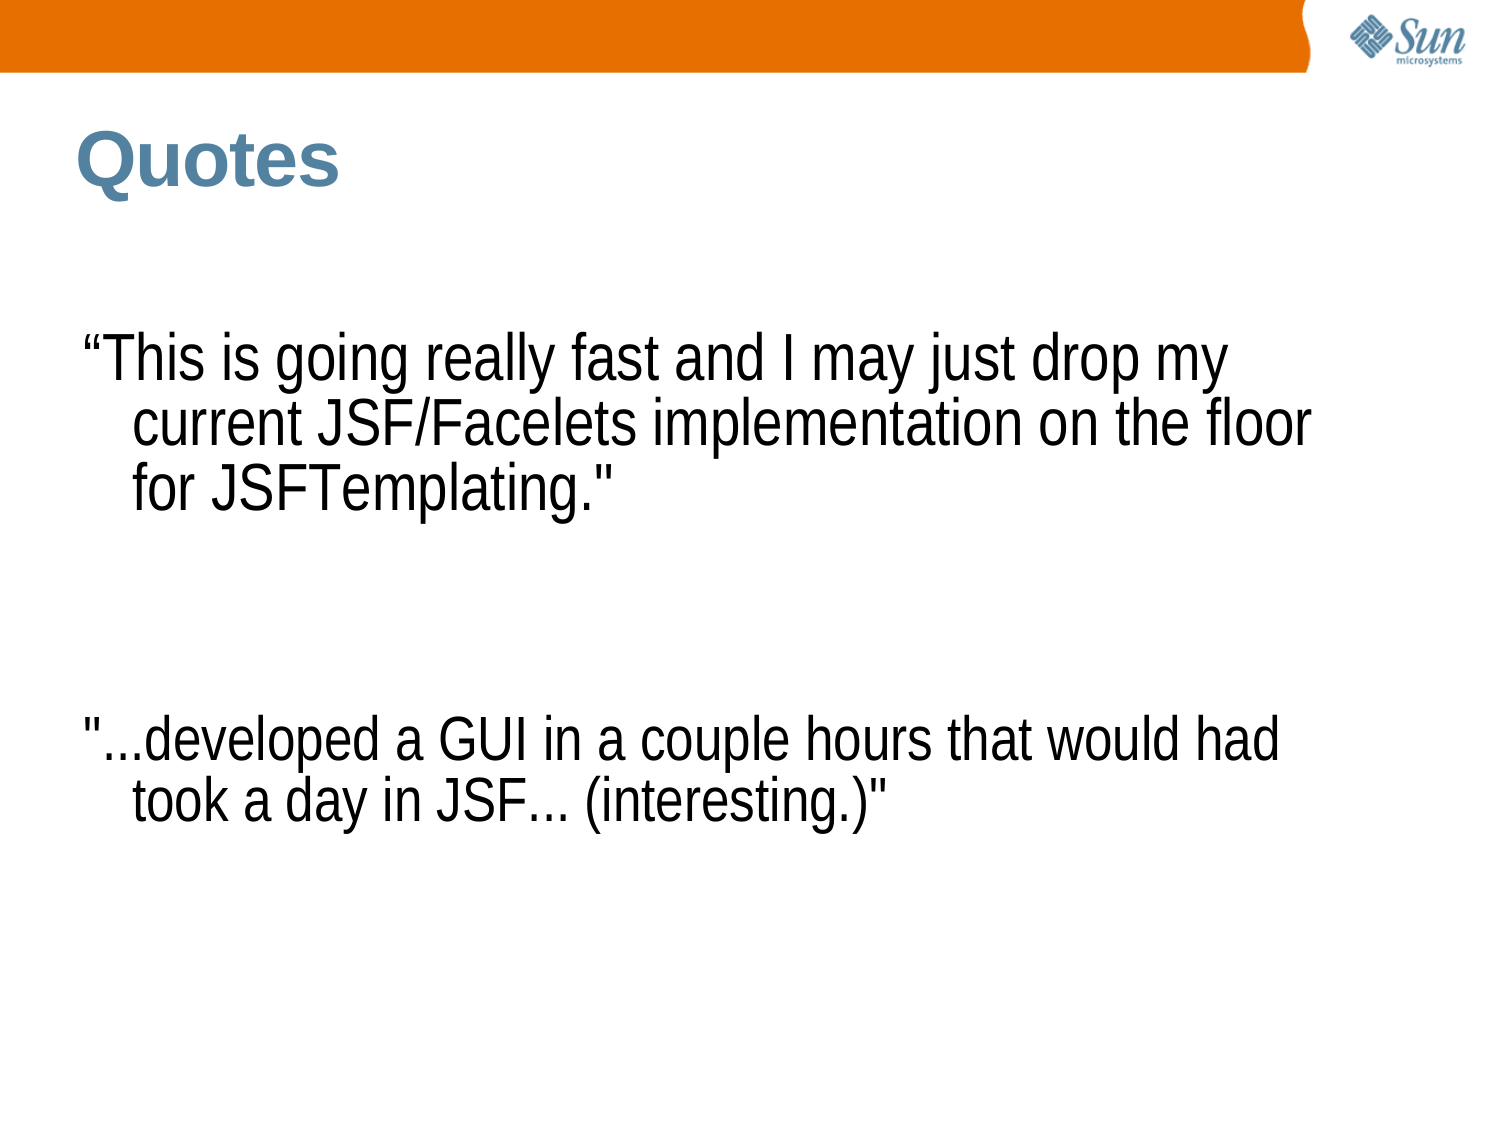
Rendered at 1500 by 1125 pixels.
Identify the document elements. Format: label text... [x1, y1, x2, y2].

title Quotes [75, 122, 1438, 228]
list "...developed a GUI in a couple hours that would had took a day in JSF... (interesting.)" [64, 712, 1388, 844]
picture [0, 0, 1500, 75]
list “This is going really fast and I may just drop my current JSF/Facelets implementation on the floor for JSFTemplating." [64, 328, 1388, 532]
